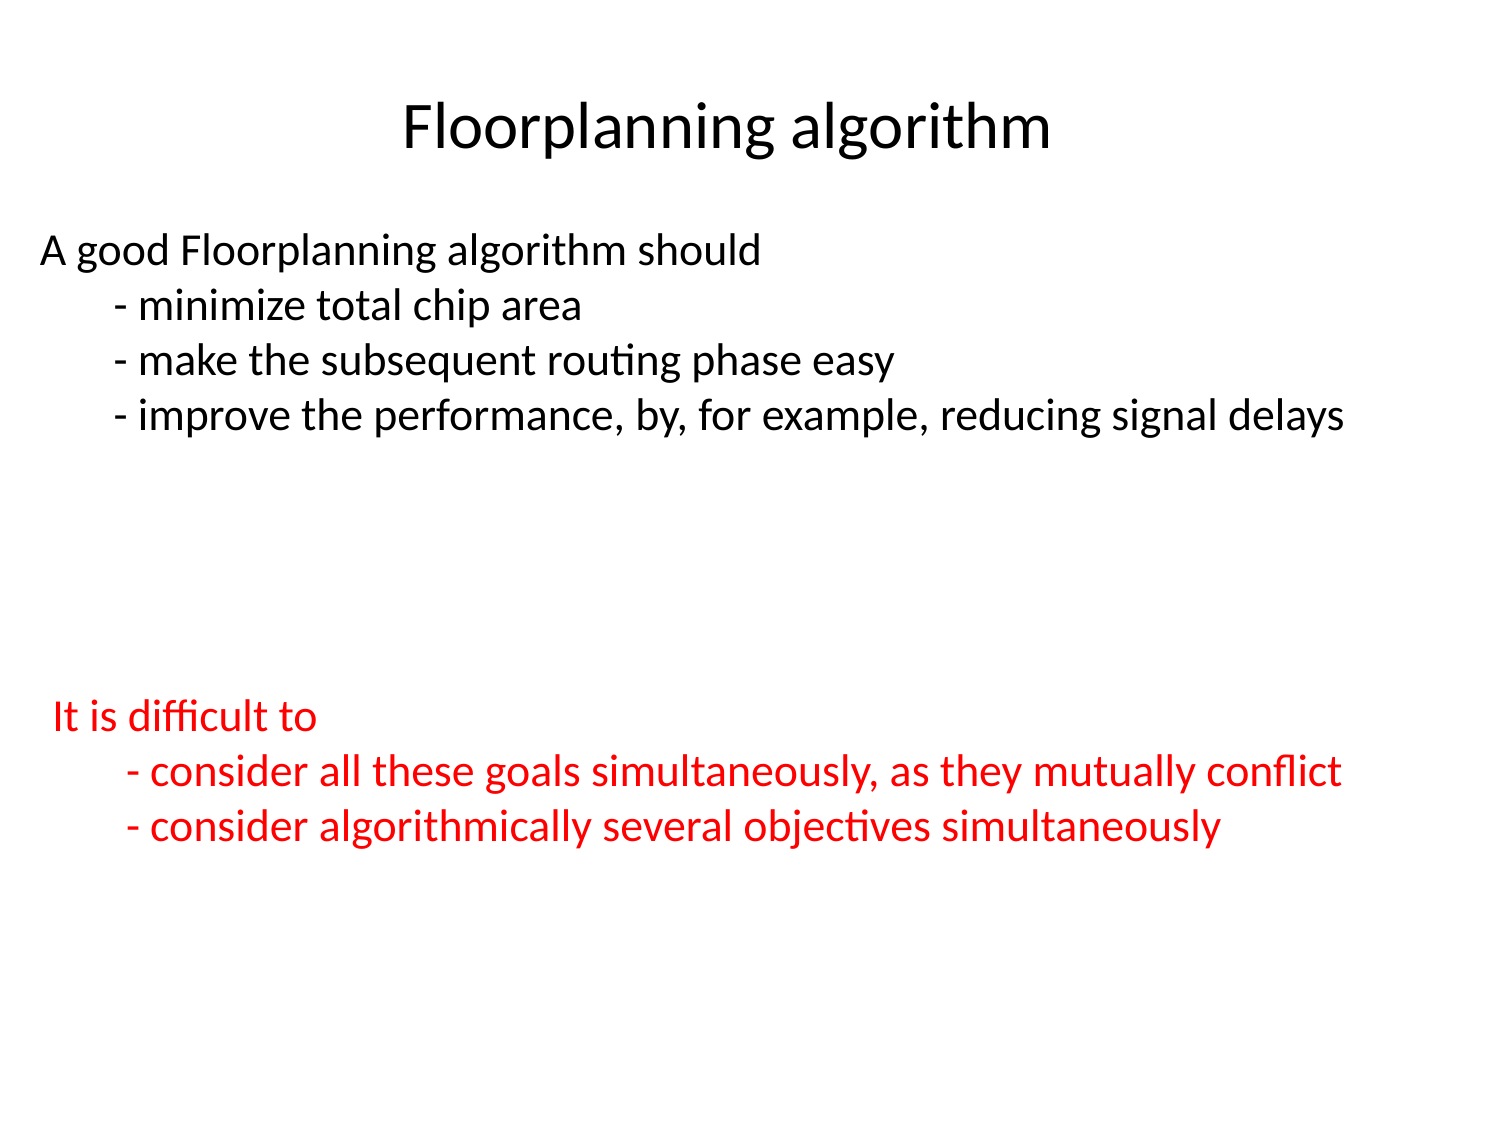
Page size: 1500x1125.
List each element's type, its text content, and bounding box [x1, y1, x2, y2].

text_box Floorplanning algorithm [387, 74, 1225, 170]
text_box It is difficult to - consider all these goals simultaneously, as they mutually conflict - consider algorithmically several objectives simultaneously [37, 678, 1441, 858]
text_box A good Floorplanning algorithm should - minimize total chip area - make the subsequent routing phase easy - improve the performance, by, for example, reducing signal delays [24, 212, 1488, 448]
